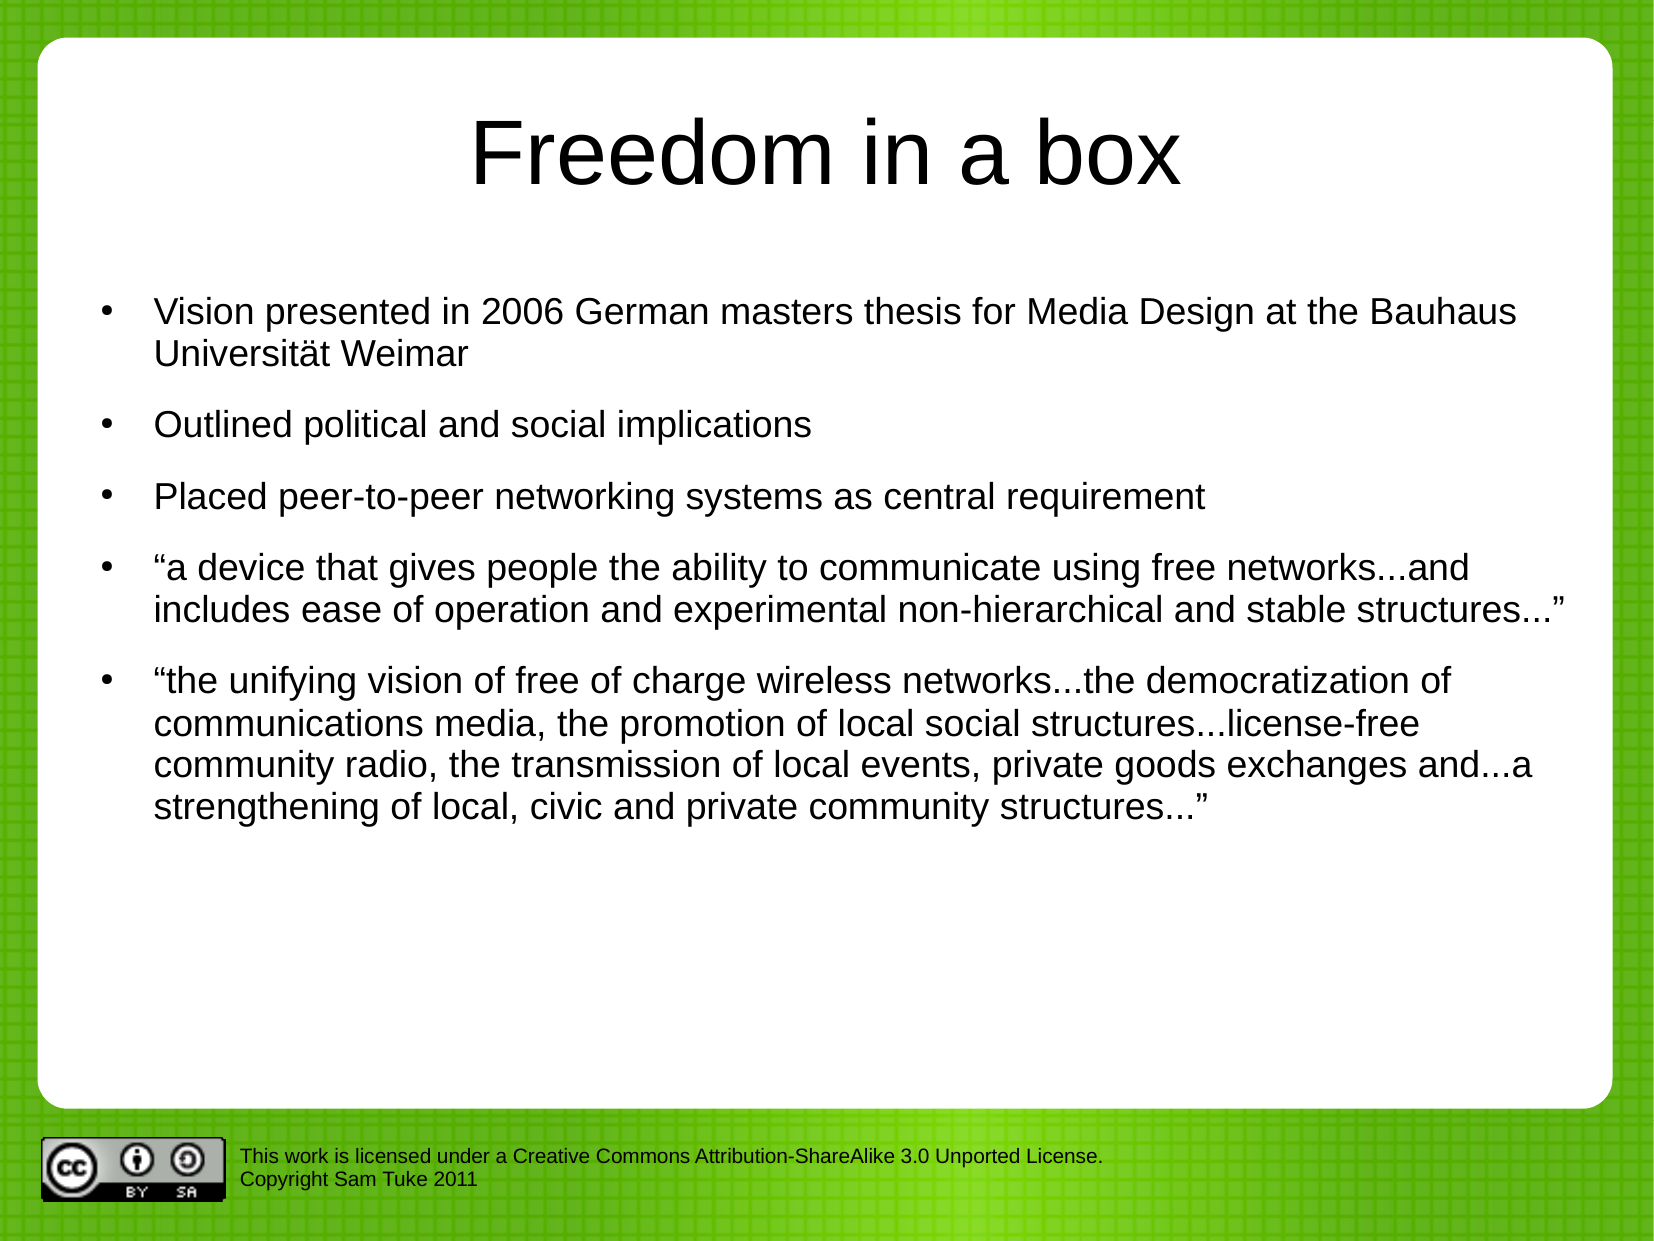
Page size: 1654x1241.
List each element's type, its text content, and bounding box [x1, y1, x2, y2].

title Freedom in a box [82, 49, 1571, 257]
picture [0, 0, 1654, 1241]
list Vision presented in 2006 German masters thesis for Media Design at the Bauhaus Universität Weimar Outlined political and social implications Placed peer-to-peer networking systems as central requirement “a device that gives people the ability to communicate using free networks...and includes ease of operation and experimental non-hierarchical and stable structures...” “the unifying vision of free of charge wireless networks...the democratization of communications media, the promotion of local social structures...license-free community radio, the transmission of local events, private goods exchanges and...a strengthening of local, civic and private community structures...” [82, 290, 1571, 1109]
